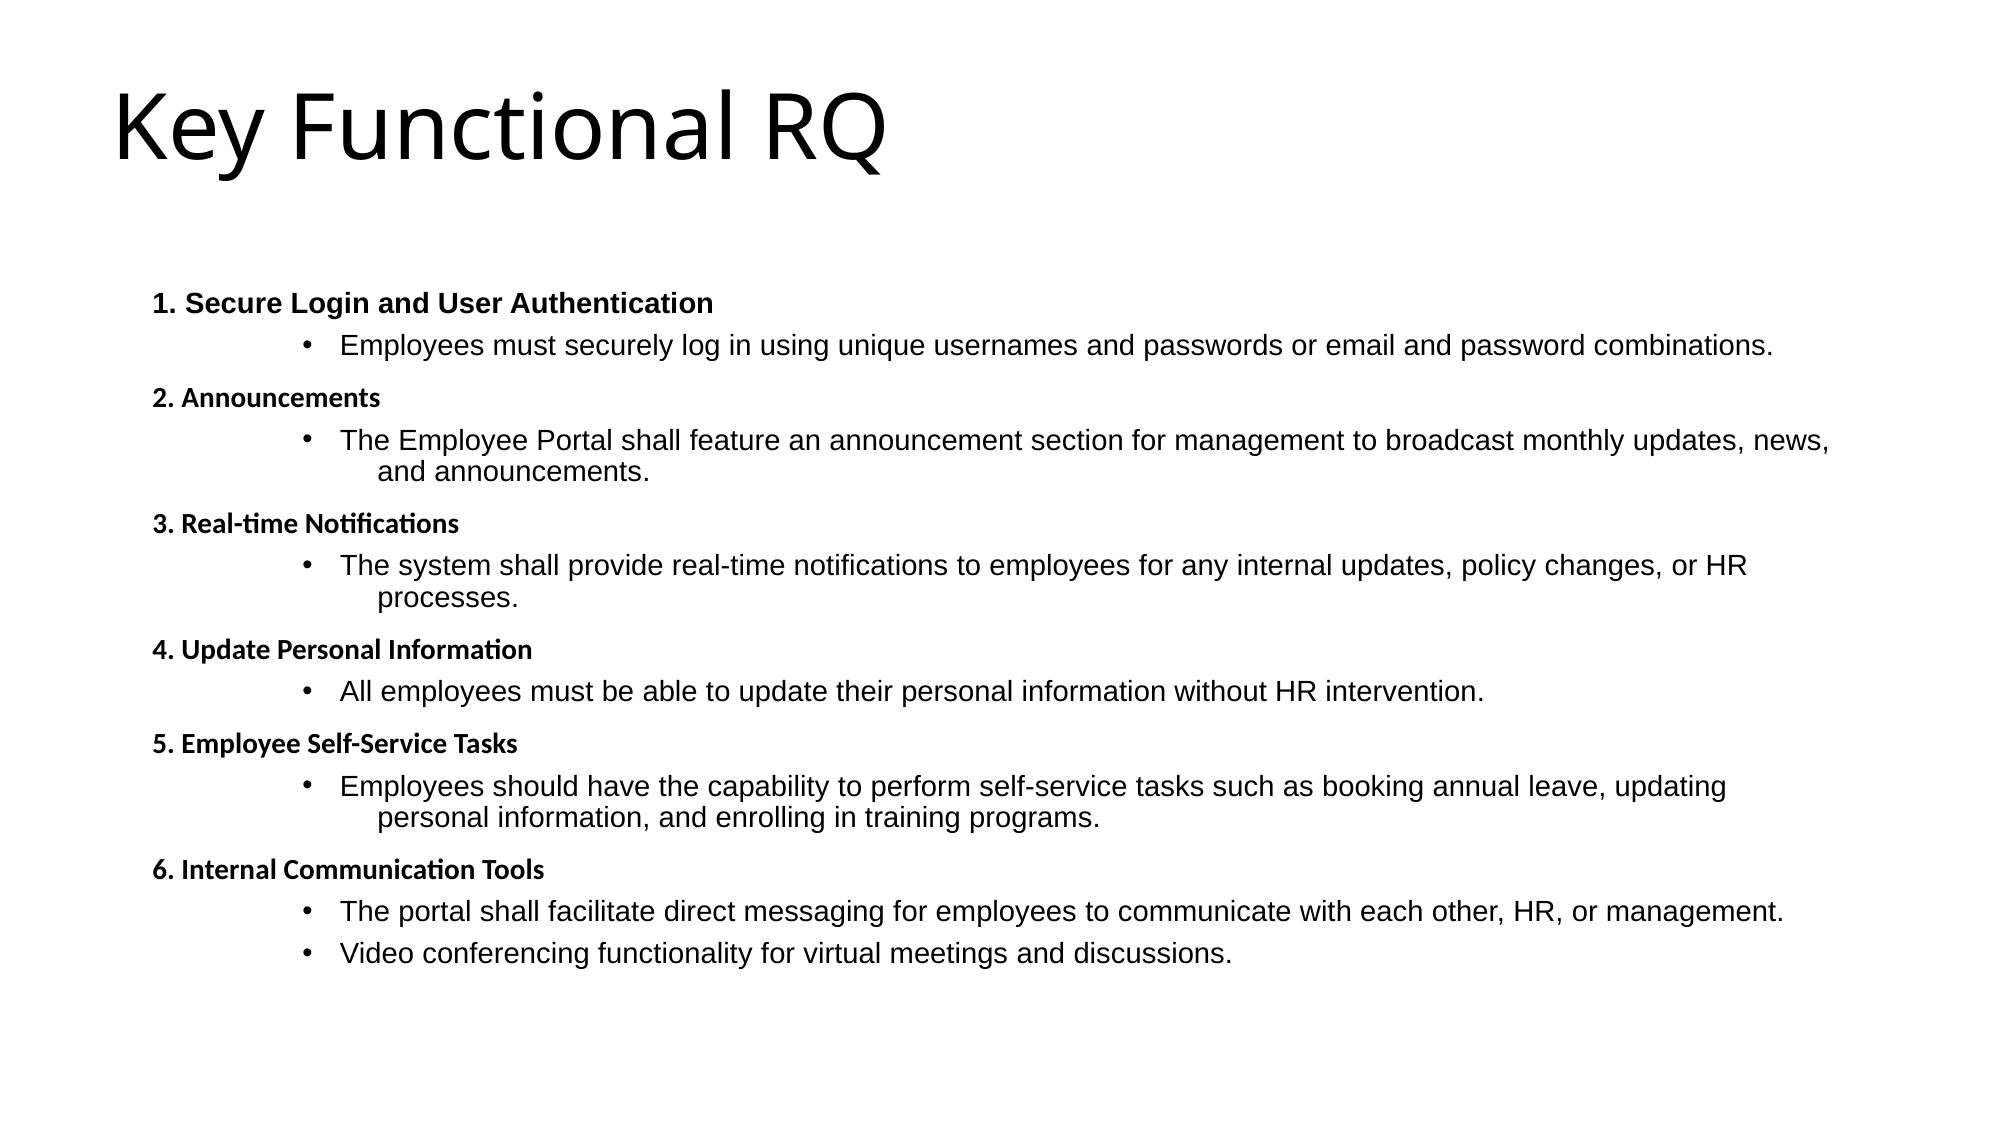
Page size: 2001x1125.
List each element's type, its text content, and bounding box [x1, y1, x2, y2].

list 1. Secure Login and User Authentication Employees must securely log in using unique usernames and passwords or email and password combinations. 2. Announcements The Employee Portal shall feature an announcement section for management to broadcast monthly updates, news, and announcements. 3. Real-time Notifications The system shall provide real-time notifications to employees for any internal updates, policy changes, or HR processes. 4. Update Personal Information All employees must be able to update their personal information without HR intervention. 5. Employee Self-Service Tasks Employees should have the capability to perform self-service tasks such as booking annual leave, updating personal information, and enrolling in training programs. 6. Internal Communication Tools The portal shall facilitate direct messaging for employees to communicate with each other, HR, or management. Video conferencing functionality for virtual meetings and discussions. [137, 280, 1863, 995]
title Key Functional RQ [96, 21, 1822, 239]
